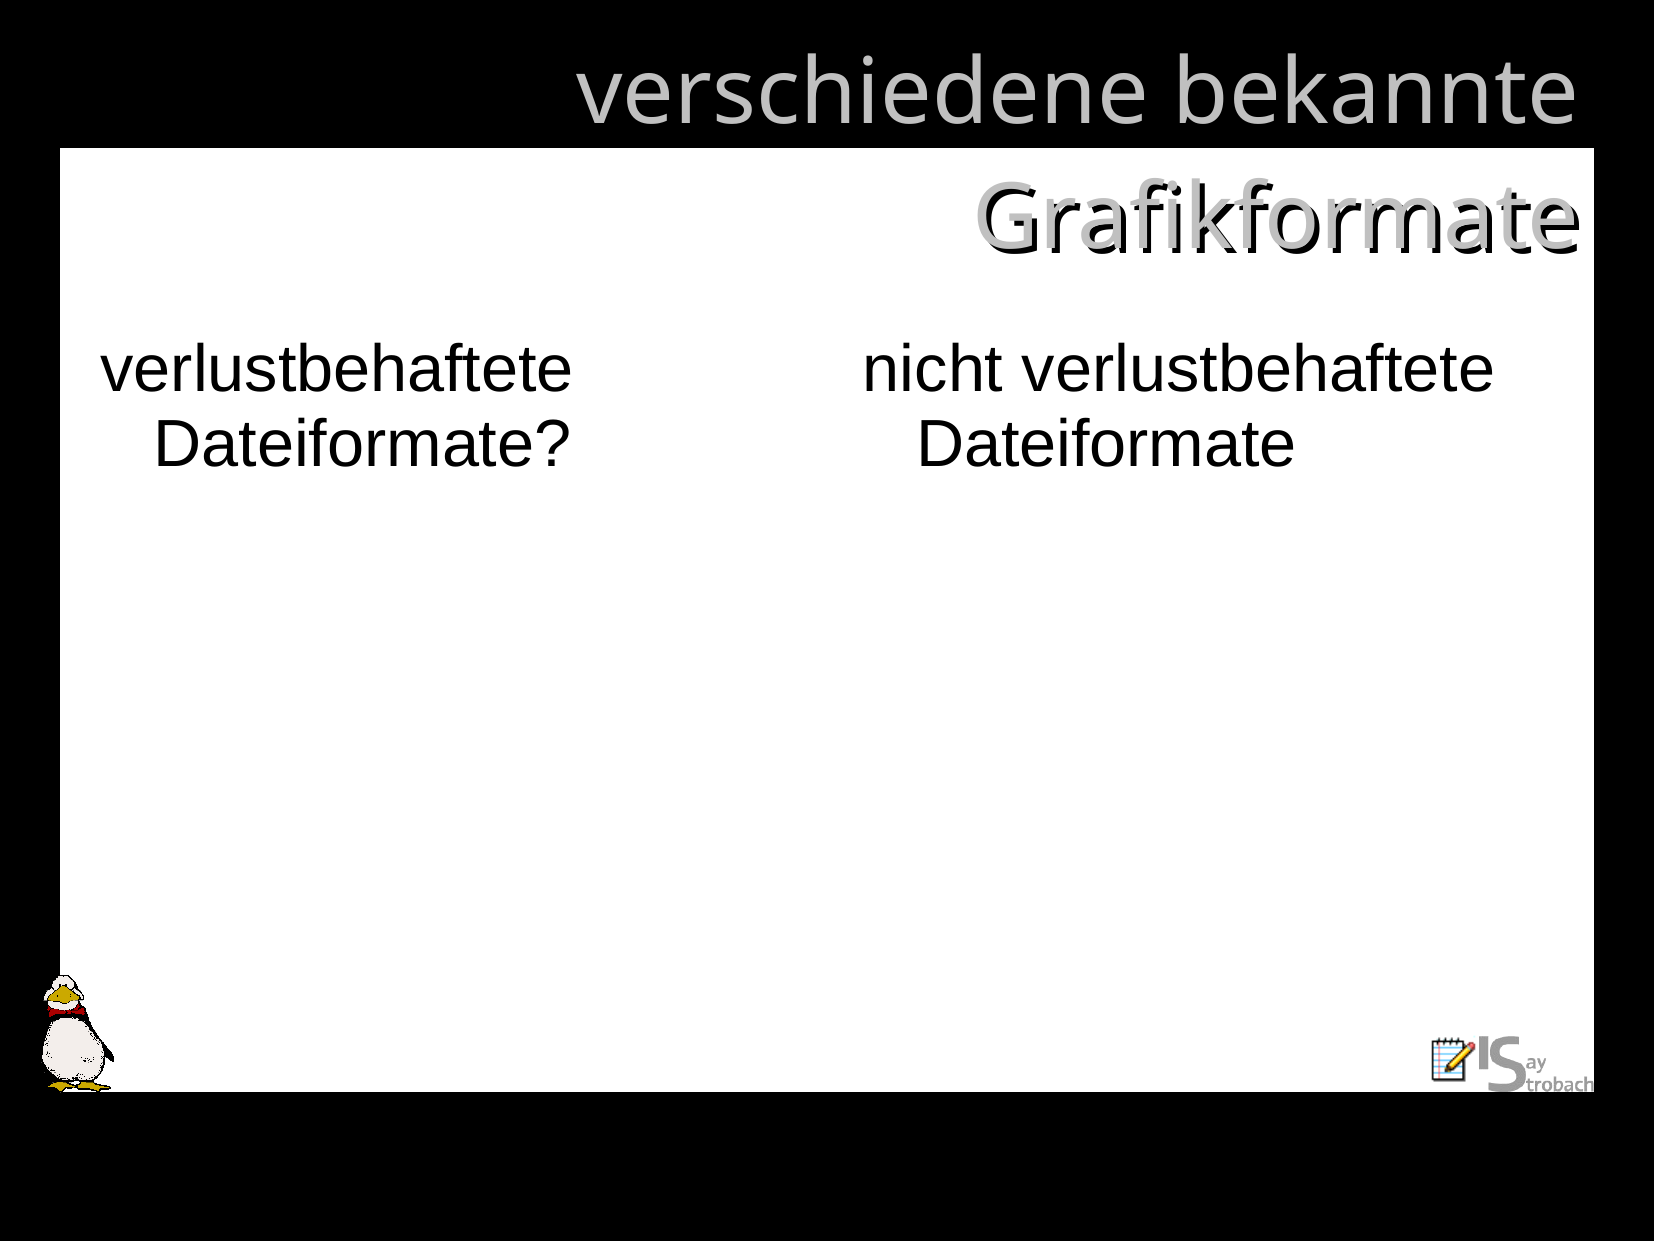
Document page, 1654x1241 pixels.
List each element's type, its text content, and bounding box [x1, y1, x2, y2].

picture [1429, 1033, 1477, 1085]
title verschiedene bekannte Grafikformate [88, 66, 1581, 73]
list nicht verlustbehaftete Dateiformate [845, 330, 1572, 356]
list verlustbehaftete Dateiformate? [82, 330, 809, 353]
picture [29, 970, 119, 1093]
